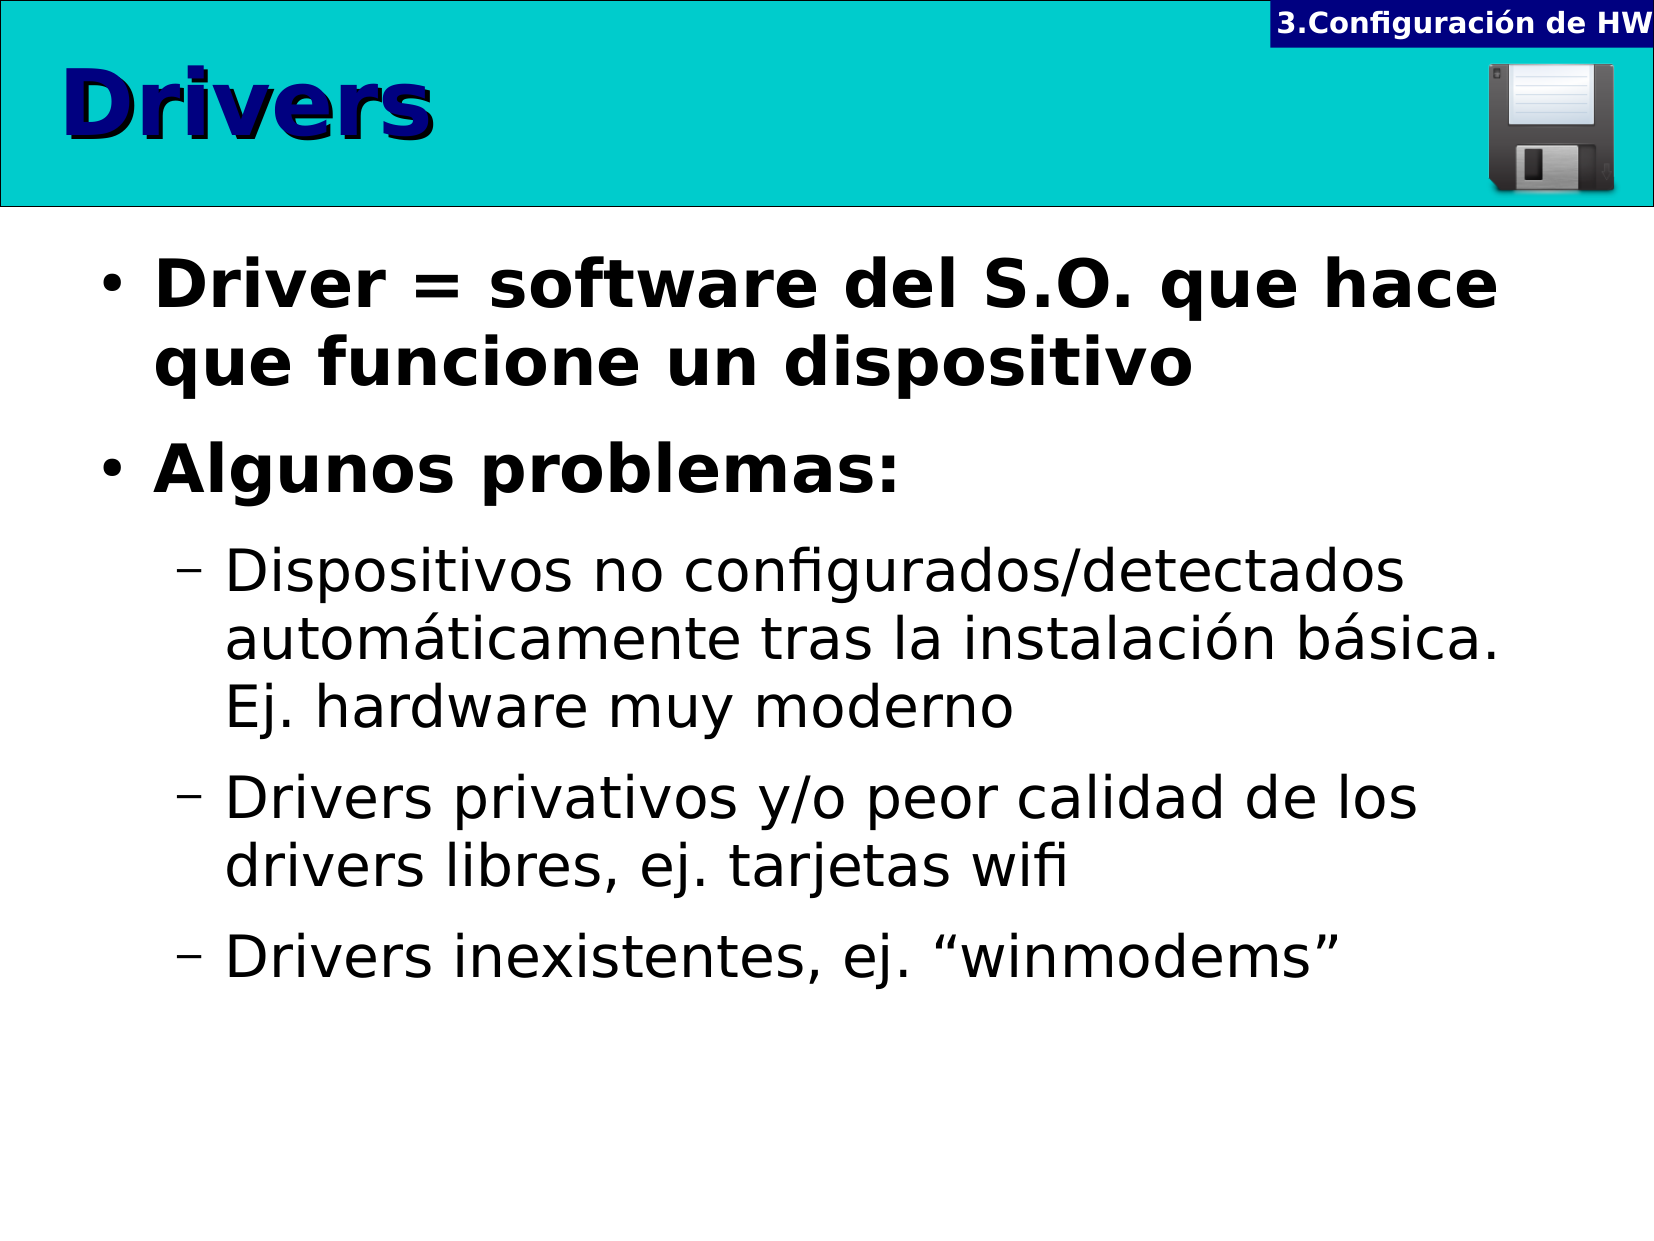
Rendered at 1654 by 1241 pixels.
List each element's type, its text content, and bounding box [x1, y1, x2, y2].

title Drivers [59, 14, 1654, 192]
list Driver = software del S.O. que hace que funcione un dispositivo Algunos problemas: Dispositivos no configurados/detectados automáticamente tras la instalación básica. Ej. hardware muy moderno Drivers privativos y/o peor calidad de los drivers libres, ej. tarjetas wifi Drivers inexistentes, ej. “winmodems” [82, 245, 1571, 1109]
text_box 3.Configuración de HW [1270, 0, 1654, 48]
picture [1480, 55, 1623, 198]
